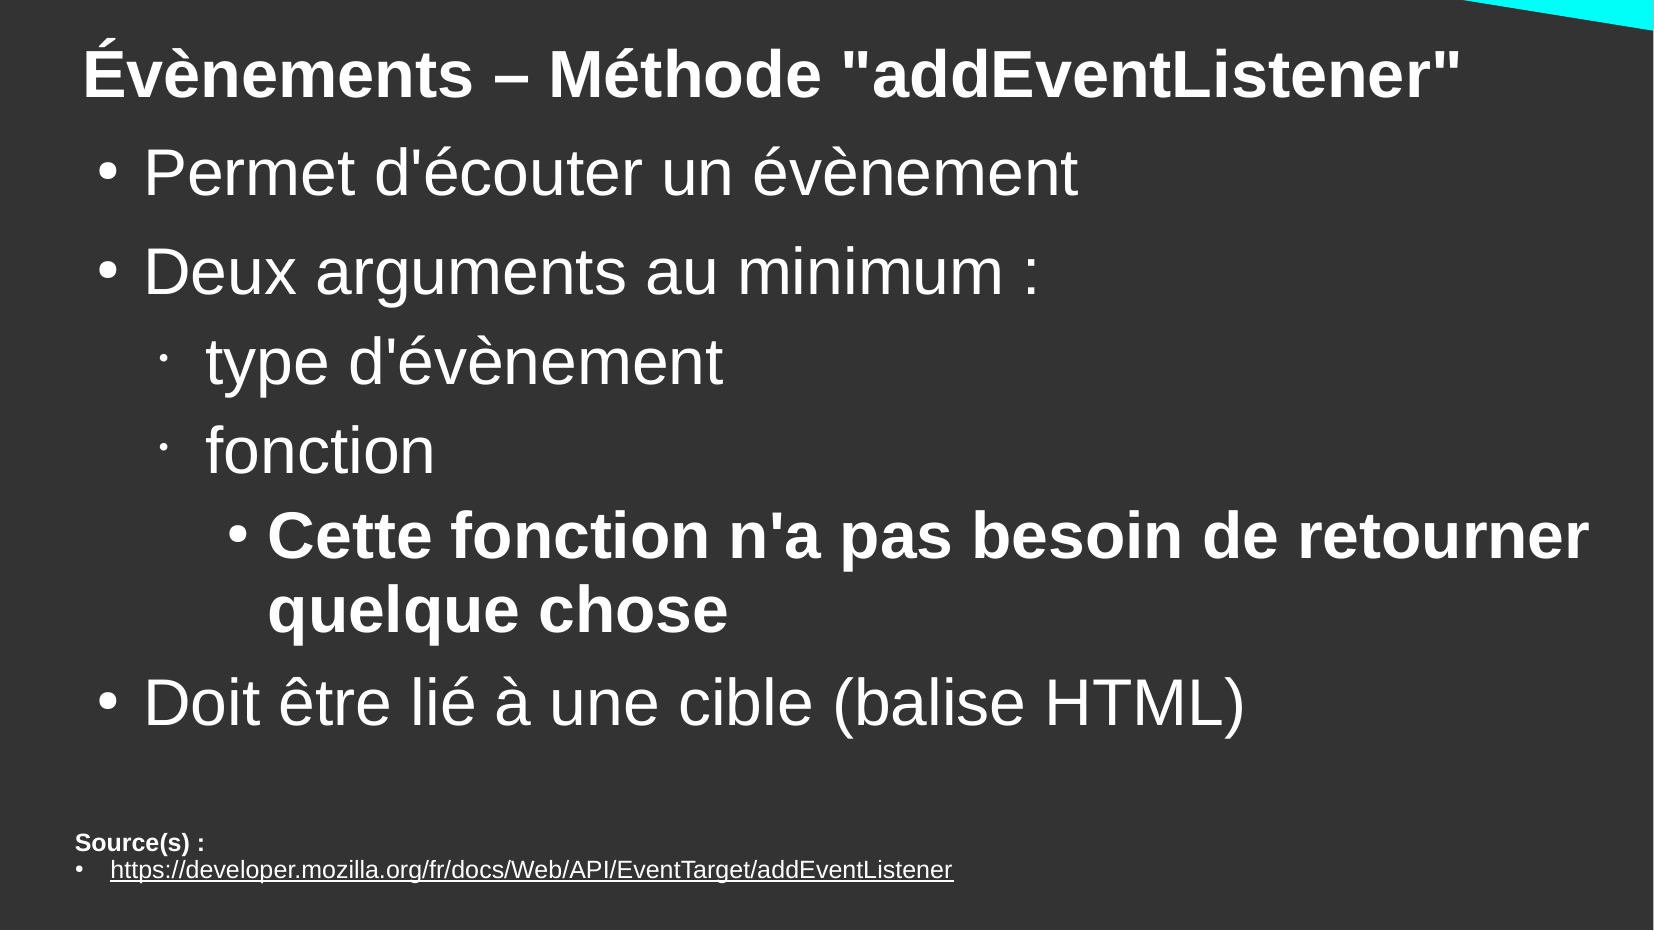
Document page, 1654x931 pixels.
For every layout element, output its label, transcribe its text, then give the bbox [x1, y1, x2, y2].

list Permet d'écouter un évènement Deux arguments au minimum : type d'évènement fonction Cette fonction n'a pas besoin de retourner quelque chose Doit être lié à une cible (balise HTML) [80, 135, 1620, 745]
text_box Source(s) : https://developer.mozilla.org/fr/docs/Web/API/EventTarget/addEventListener [60, 820, 1583, 892]
text_box [1462, 0, 1654, 31]
title Évènements – Méthode "addEventListener" [82, 37, 1571, 114]
